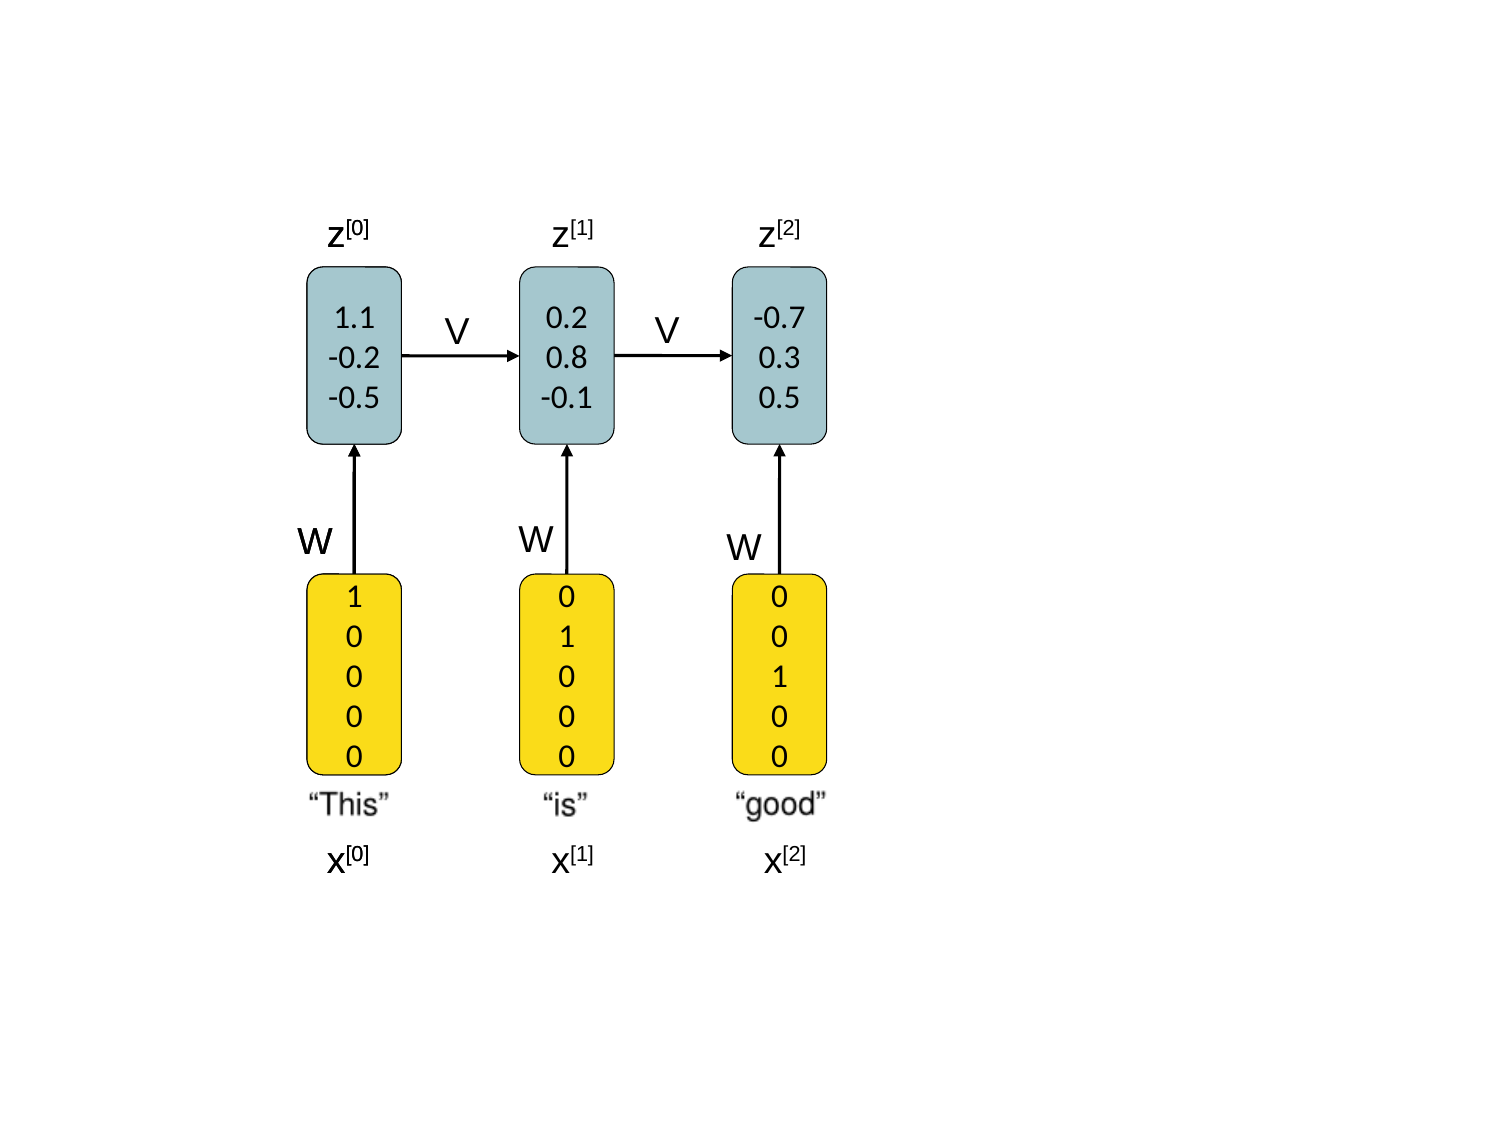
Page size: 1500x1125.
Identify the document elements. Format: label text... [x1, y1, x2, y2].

text_box W [282, 509, 348, 567]
text_box -0.7 0.3 0.5 [732, 266, 827, 445]
text_box x[0] [312, 828, 405, 886]
text_box 0 0 1 0 0 [732, 574, 827, 775]
picture [538, 786, 591, 820]
text_box x[1] [536, 828, 630, 886]
text_box z[1] [536, 202, 630, 260]
text_box W [503, 507, 569, 573]
text_box x[2] [749, 828, 842, 886]
text_box 0.2 0.8 -0.1 [519, 266, 615, 445]
text_box 1.1 -0.2 -0.5 [306, 266, 402, 445]
text_box z[2] [743, 202, 837, 260]
text_box 1 0 0 0 0 [306, 574, 402, 775]
picture [307, 786, 395, 821]
text_box z[0] [312, 202, 405, 260]
text_box V [429, 299, 495, 357]
text_box 0 1 0 0 0 [519, 574, 615, 775]
picture [732, 786, 831, 825]
text_box W [711, 515, 777, 573]
text_box V [639, 298, 705, 356]
